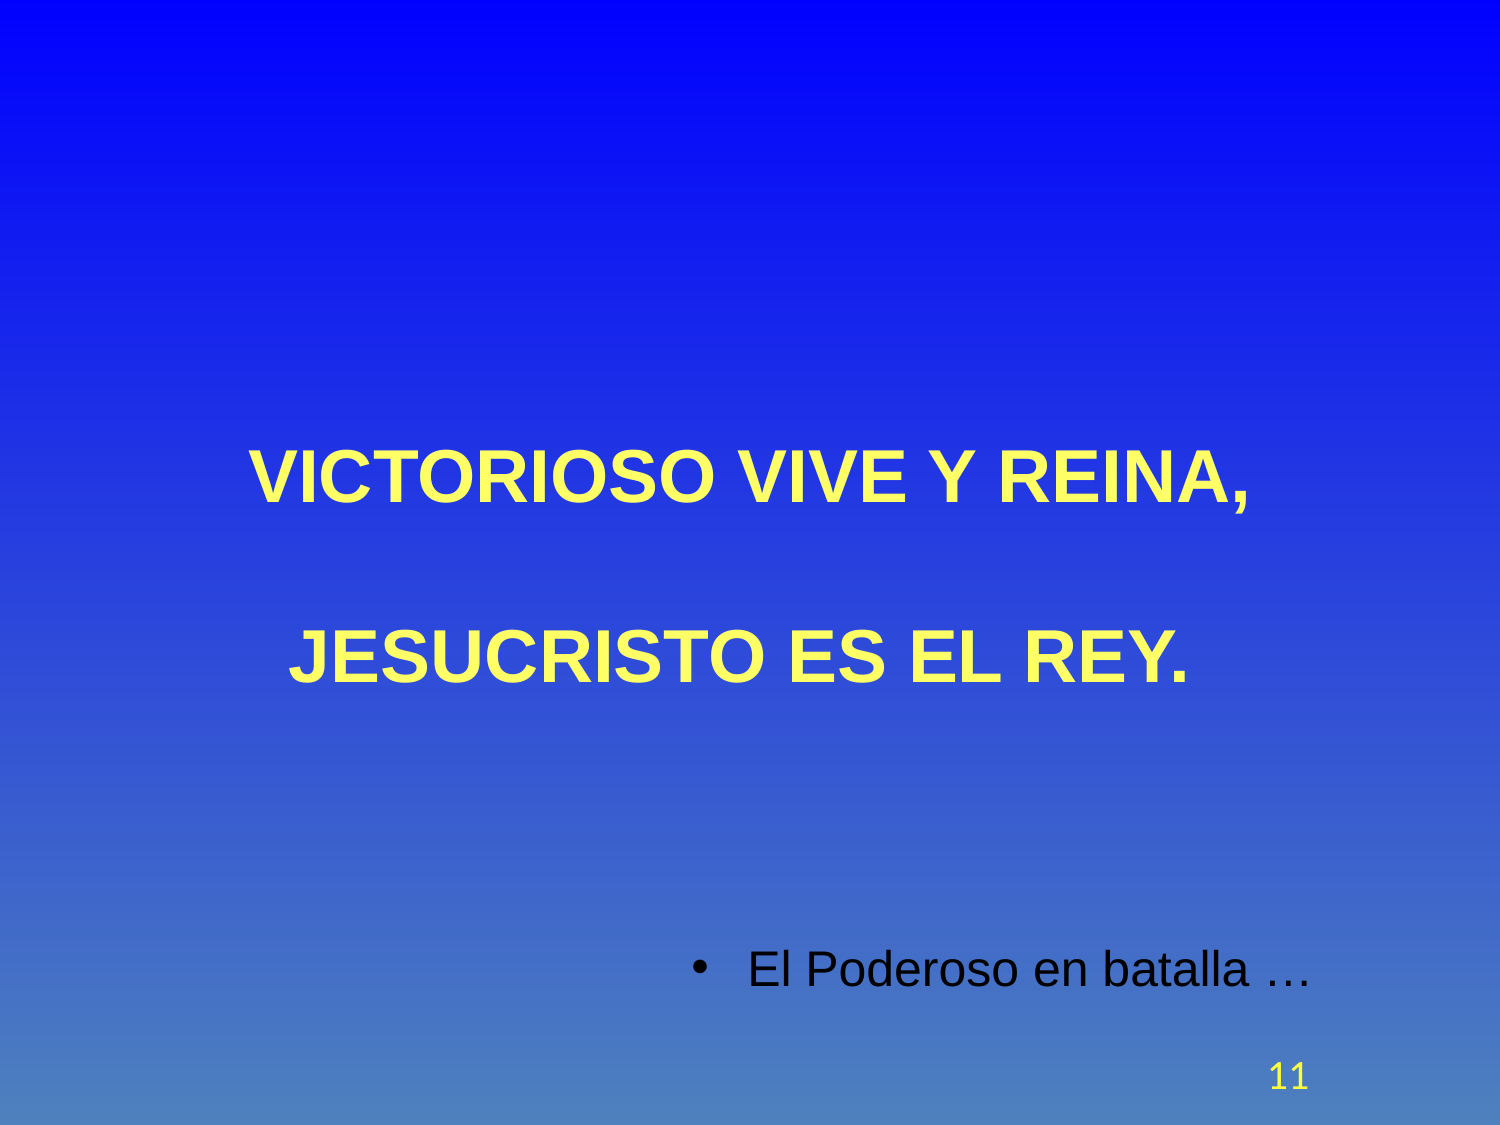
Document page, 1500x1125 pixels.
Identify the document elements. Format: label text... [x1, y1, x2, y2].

title VICTORIOSO VIVE Y REINA, JESUCRISTO ES EL REY. [75, 468, 1426, 657]
text_box El Poderoso en batalla … [616, 928, 1329, 1012]
text_box <número> [974, 1042, 1325, 1103]
